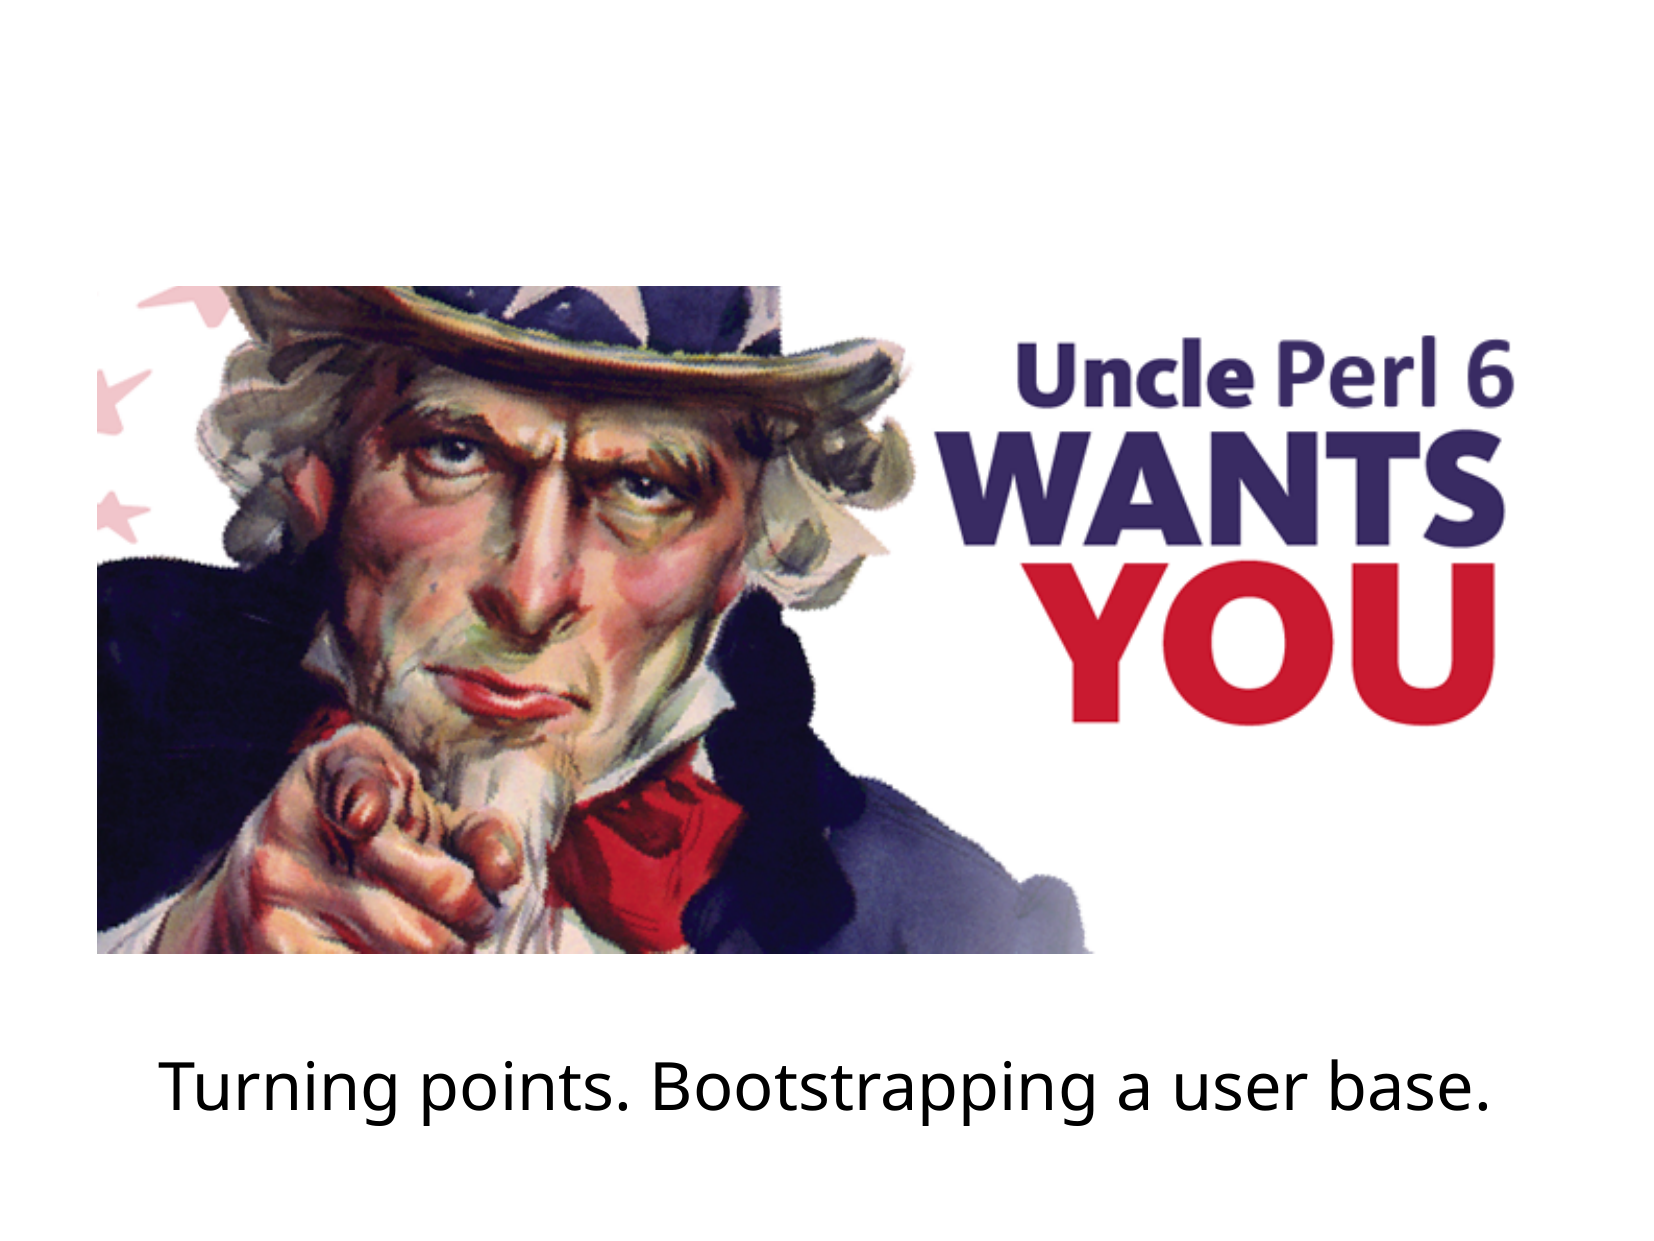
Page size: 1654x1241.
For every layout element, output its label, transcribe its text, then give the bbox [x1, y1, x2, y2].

list Turning points. Bootstrapping a user base. [20, 1039, 1633, 1155]
picture [97, 286, 1556, 954]
